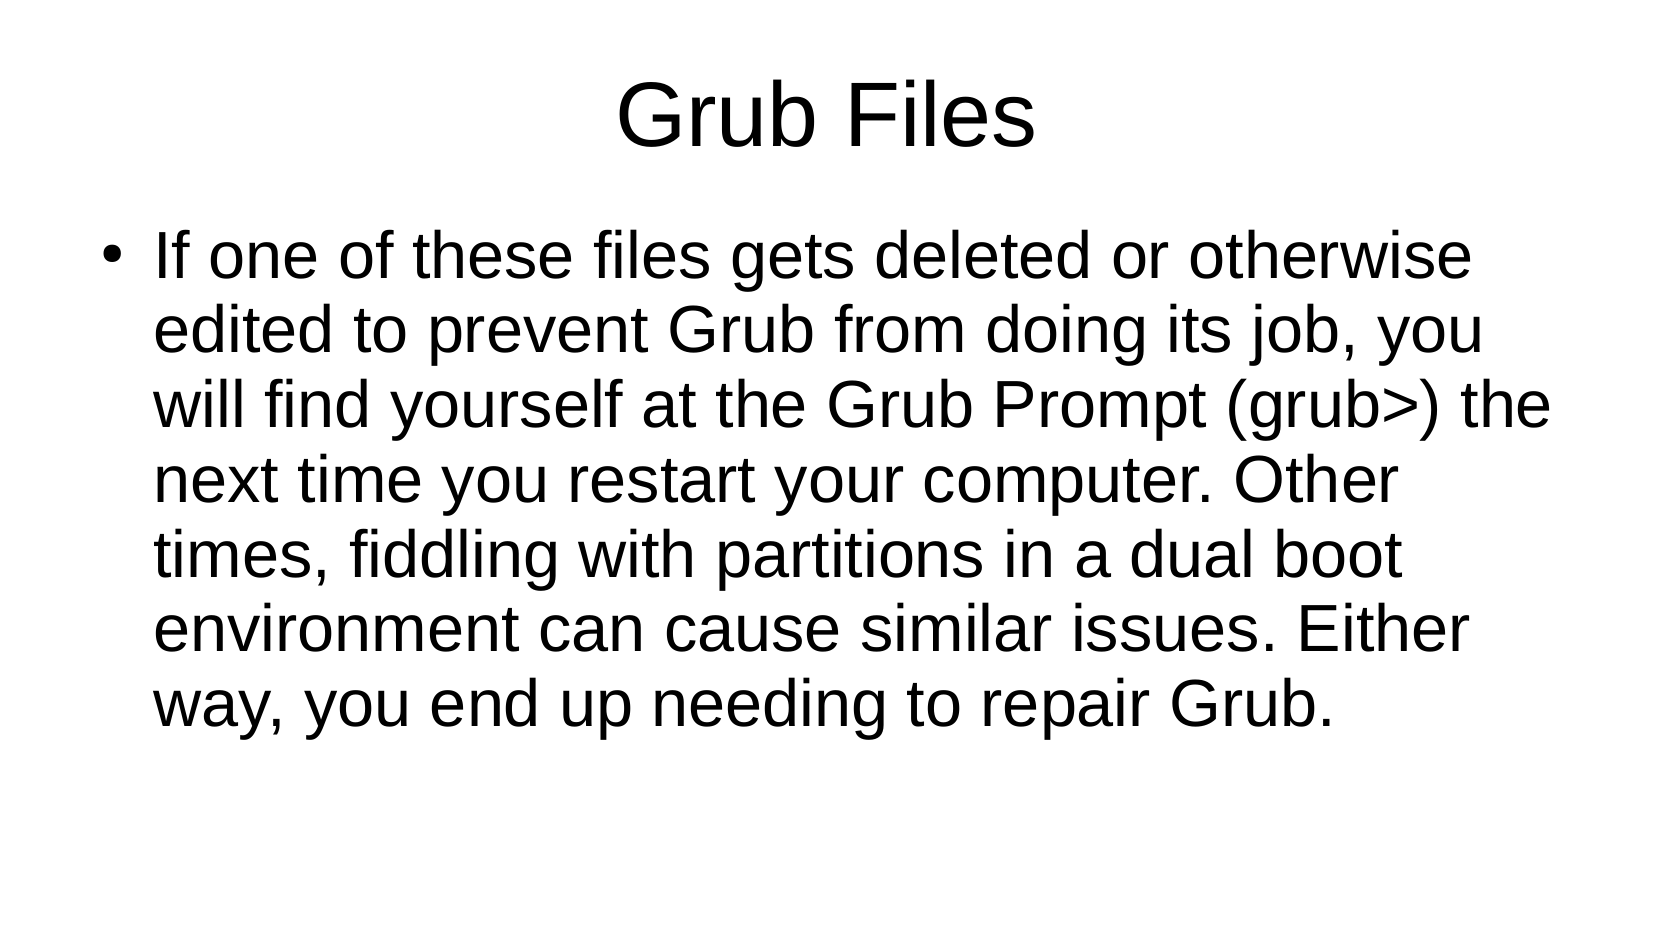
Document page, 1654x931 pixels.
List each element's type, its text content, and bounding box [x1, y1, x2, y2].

title Grub Files [82, 37, 1571, 193]
list If one of these files gets deleted or otherwise edited to prevent Grub from doing its job, you will find yourself at the Grub Prompt (grub>) the next time you restart your computer. Other times, fiddling with partitions in a dual boot environment can cause similar issues. Either way, you end up needing to repair Grub. [82, 217, 1571, 758]
